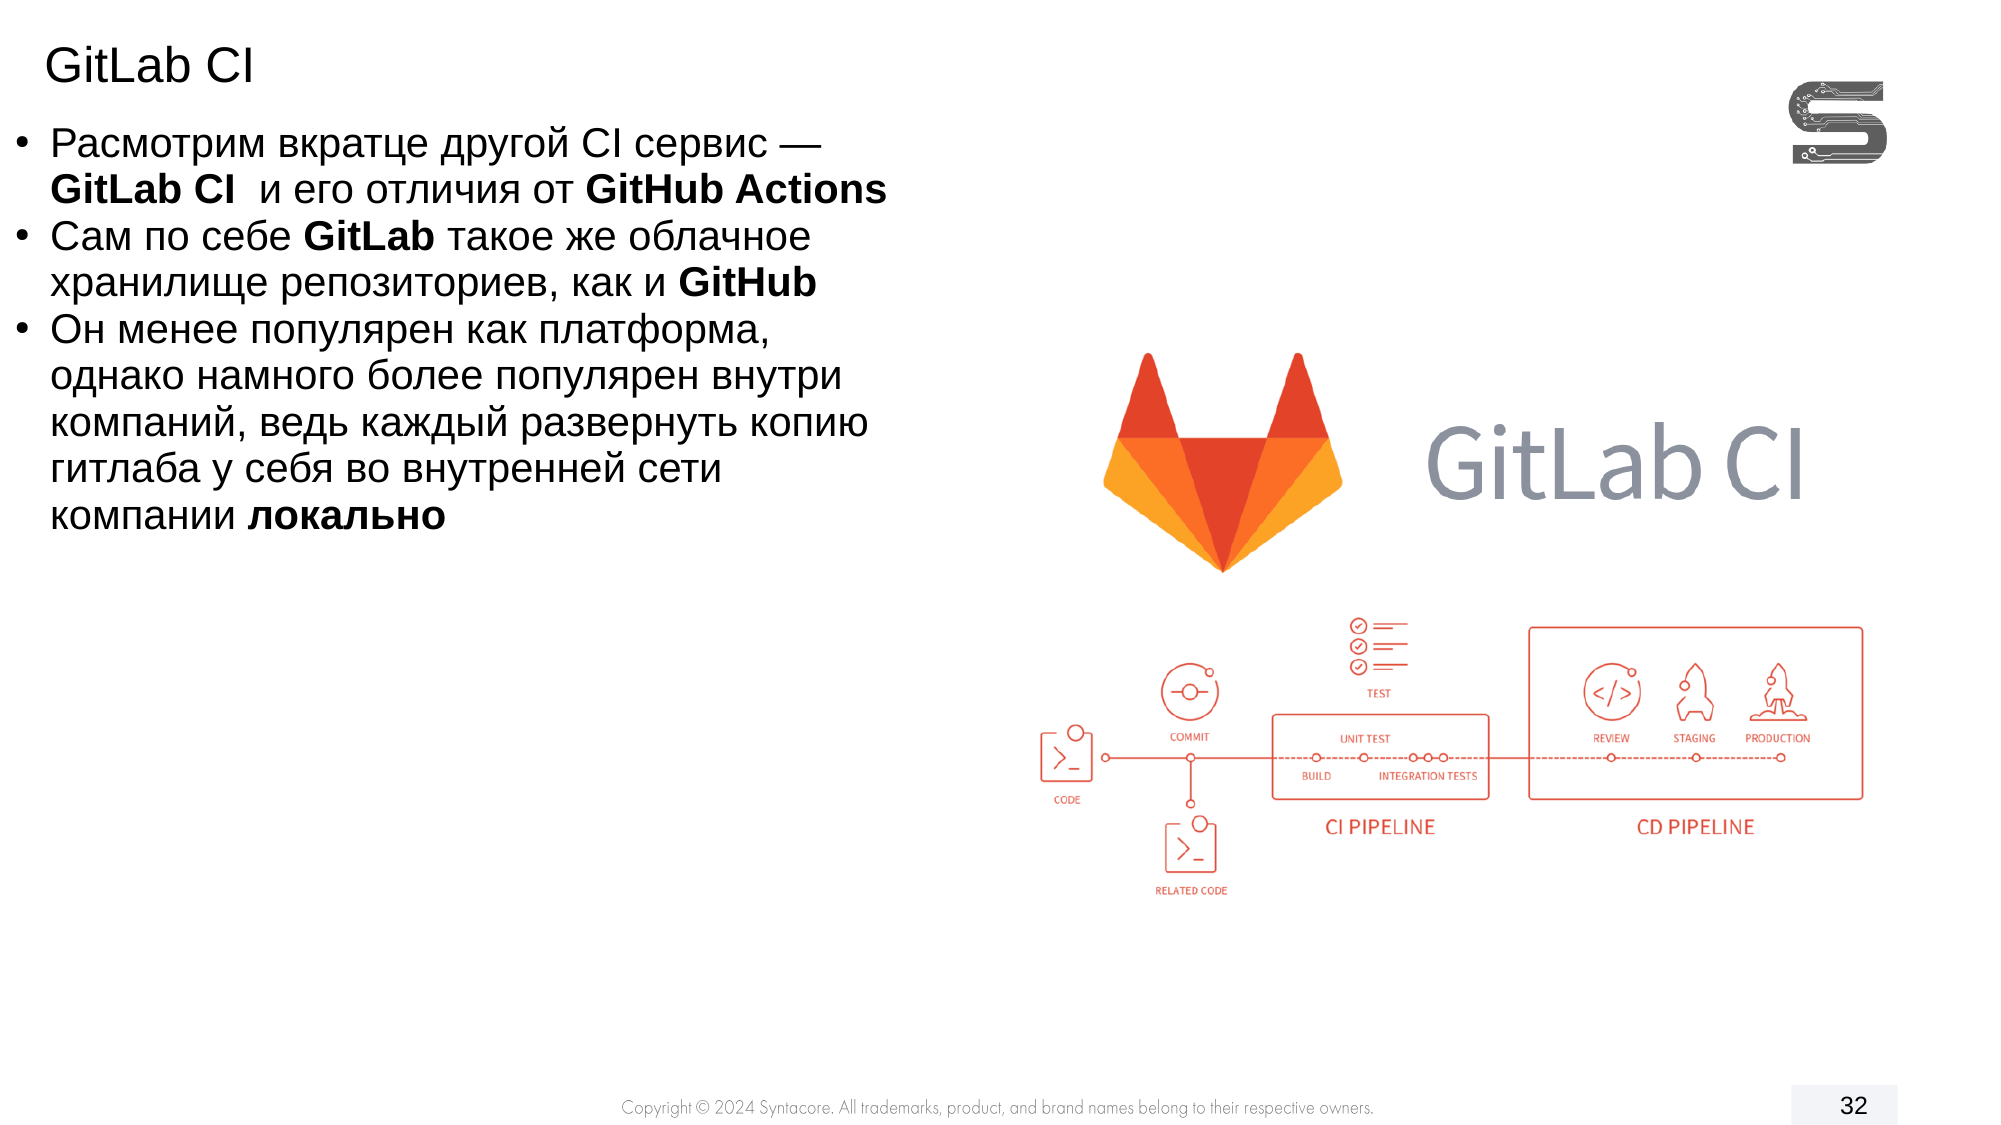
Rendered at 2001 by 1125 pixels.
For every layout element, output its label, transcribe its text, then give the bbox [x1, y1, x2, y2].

text_box Расмотрим вкратце другой CI сервис — GitLab CI и его отличия от GitHub Actions Сам по себе GitLab такое же облачное хранилище репозиториев, как и GitHub Он менее популярен как платформа, однако намного более популярен внутри компаний, ведь каждый развернуть копию гитлаба у себя во внутренней сети компании локально [0, 112, 916, 639]
text_box GitLab CI [29, 29, 291, 101]
picture [1788, 81, 1887, 164]
text_box <number> [1825, 1084, 1969, 1125]
picture [621, 1094, 1381, 1119]
picture [1003, 314, 1904, 916]
